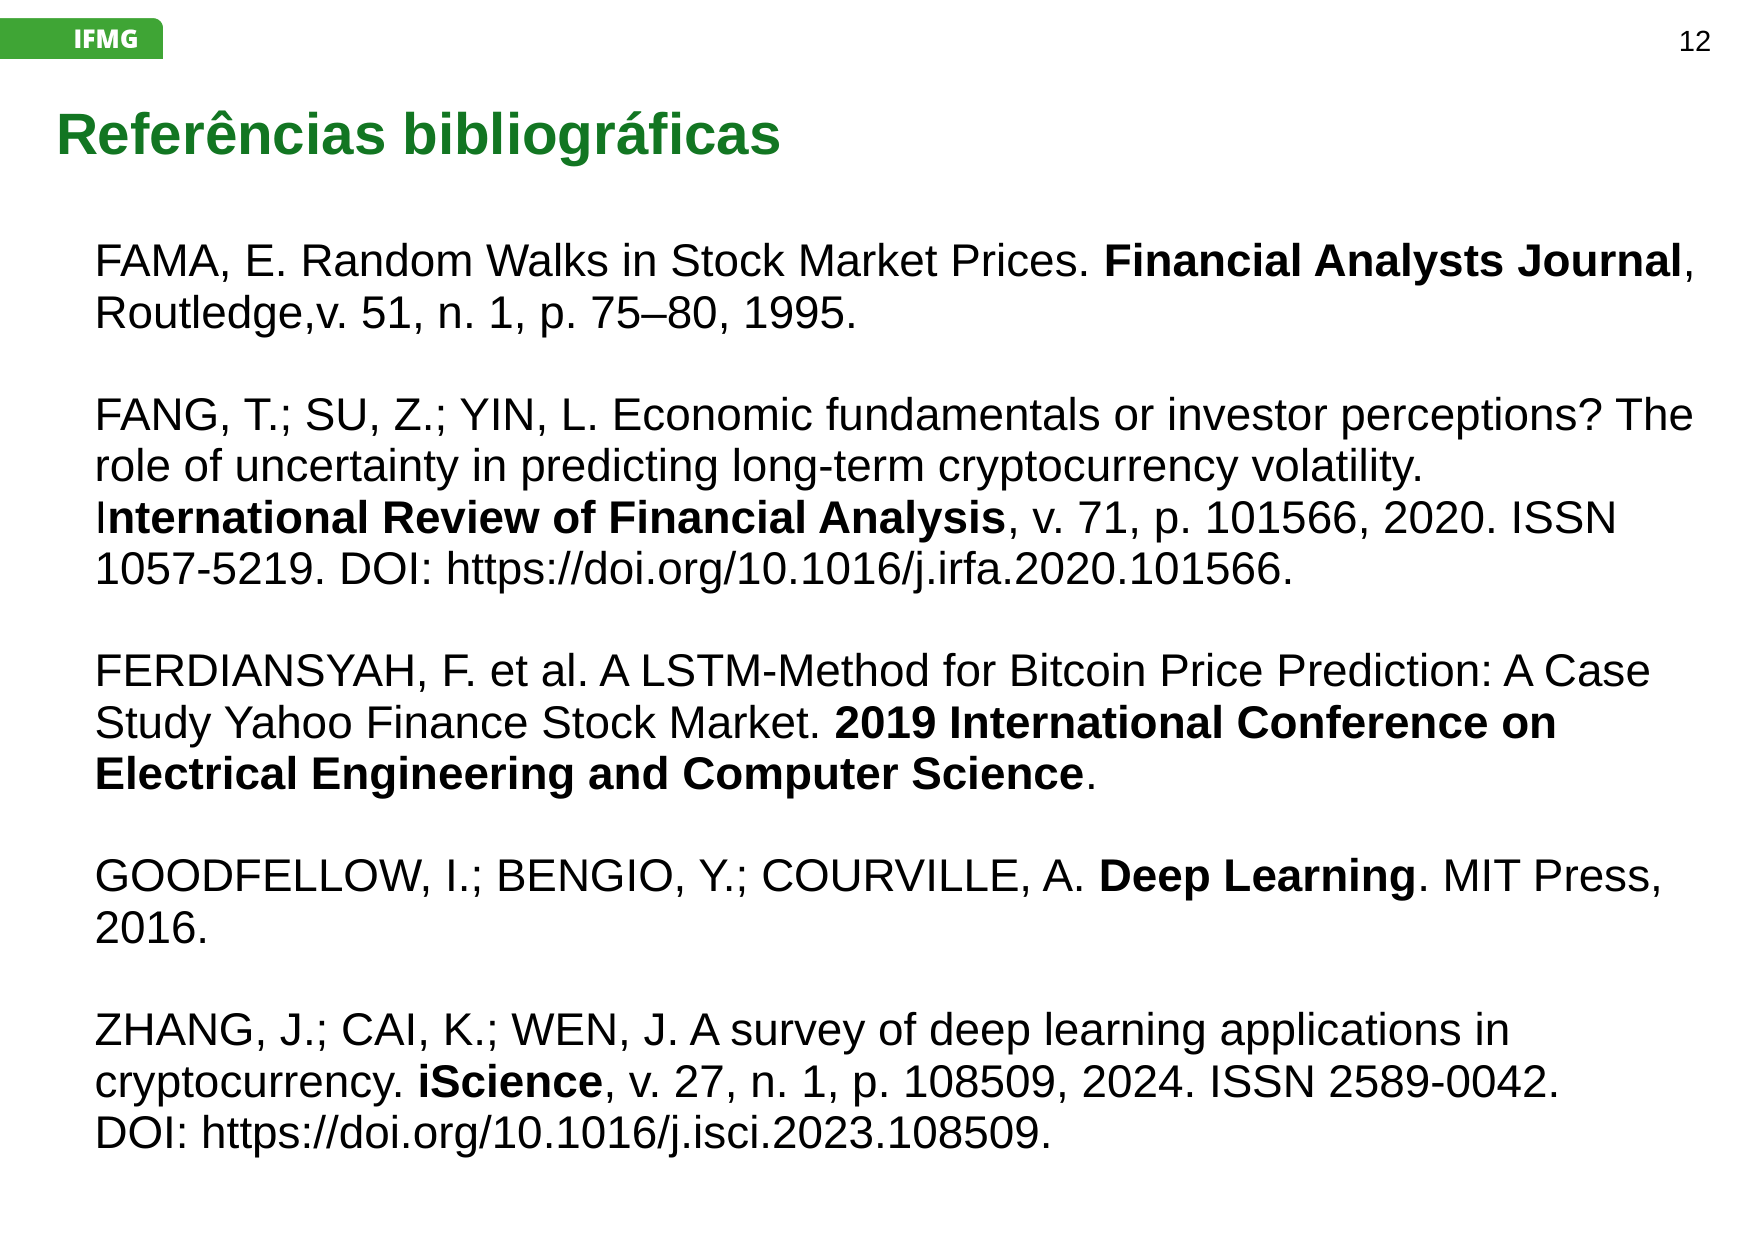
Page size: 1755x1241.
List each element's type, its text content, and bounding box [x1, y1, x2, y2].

picture [0, 17, 163, 62]
text_box Referências bibliográficas [41, 94, 1713, 240]
text_box <number> [1613, 17, 1755, 73]
text_box FAMA, E. Random Walks in Stock Market Prices. Financial Analysts Journal, Routledge,v. 51, n. 1, p. 75–80, 1995. FANG, T.; SU, Z.; YIN, L. Economic fundamentals or investor perceptions? The role of uncertainty in predicting long-term cryptocurrency volatility. International Review of Financial Analysis, v. 71, p. 101566, 2020. ISSN 1057-5219. DOI: https://doi.org/10.1016/j.irfa.2020.101566. FERDIANSYAH, F. et al. A LSTM-Method for Bitcoin Price Prediction: A Case Study Yahoo Finance Stock Market. 2019 International Conference on Electrical Engineering and Computer Science. GOODFELLOW, I.; BENGIO, Y.; COURVILLE, A. Deep Learning. MIT Press, 2016. ZHANG, J.; CAI, K.; WEN, J. A survey of deep learning applications in cryptocurrency. iScience, v. 27, n. 1, p. 108509, 2024. ISSN 2589-0042. DOI: https://doi.org/10.1016/j.isci.2023.108509. [44, 227, 1713, 1166]
